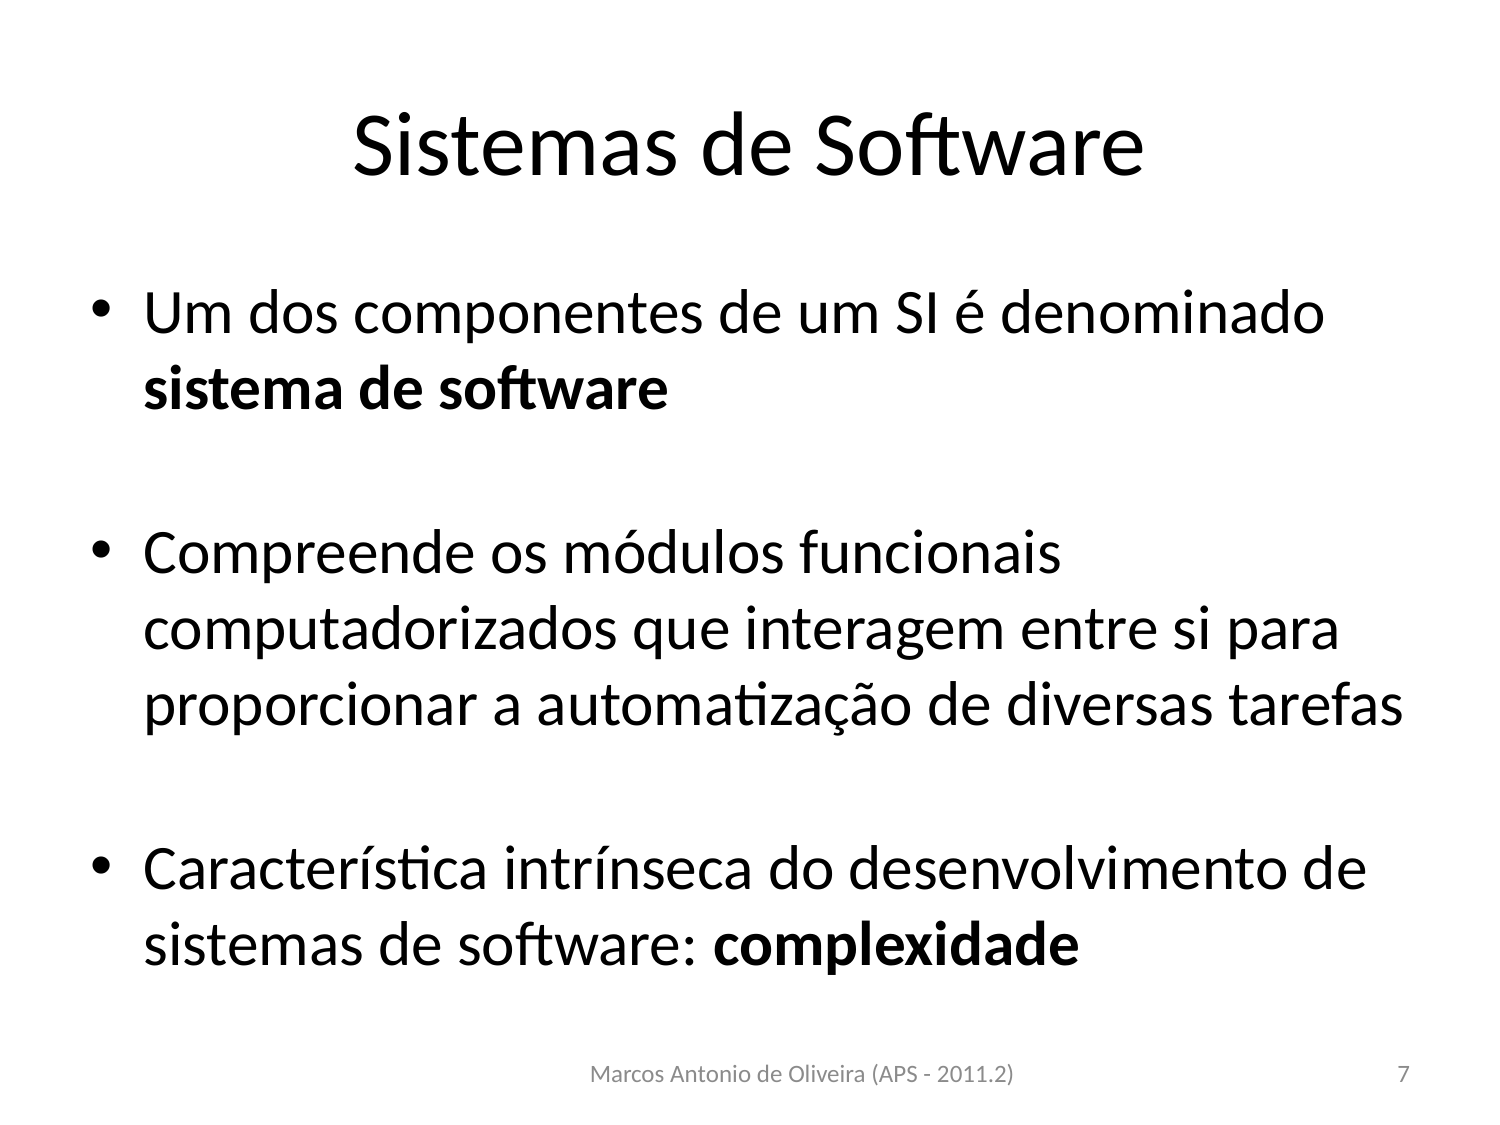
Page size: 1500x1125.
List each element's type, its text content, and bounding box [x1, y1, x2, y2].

list Um dos componentes de um SI é denominado sistema de software Compreende os módulos funcionais computadorizados que interagem entre si para proporcionar a automatização de diversas tarefas Característica intrínseca do desenvolvimento de sistemas de software: complexidade [75, 262, 1425, 1005]
title Sistemas de Software [75, 45, 1425, 233]
footer Marcos Antonio de Oliveira (APS - 2011.2) [512, 1042, 1074, 1103]
slide_number <número> [1074, 1042, 1425, 1103]
